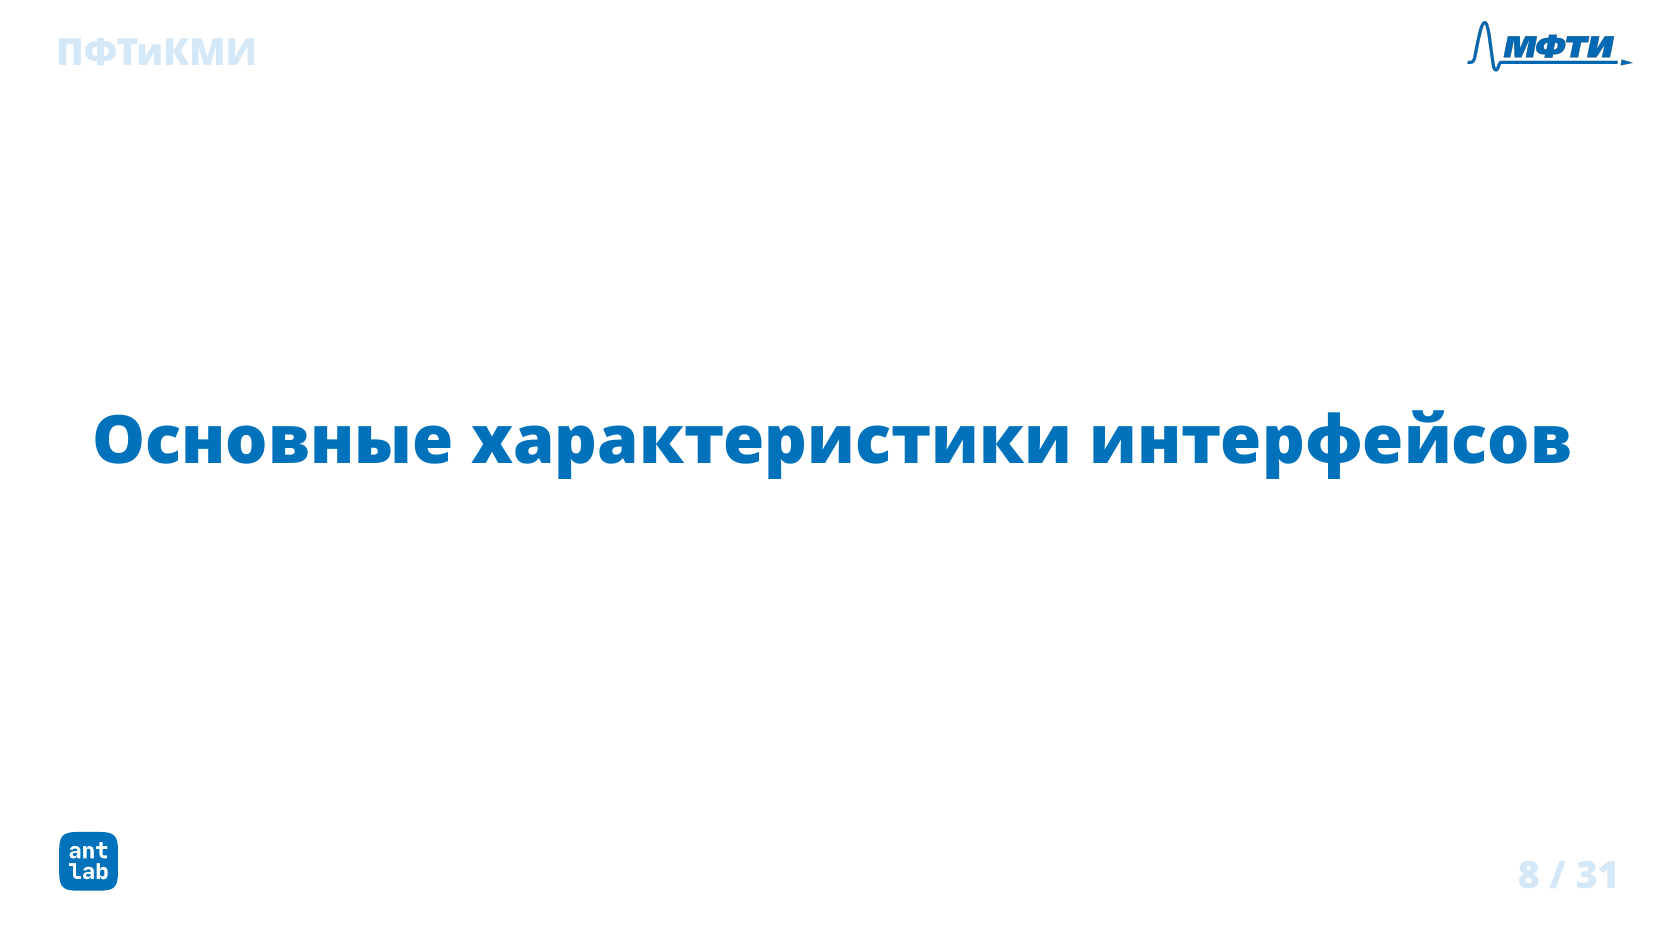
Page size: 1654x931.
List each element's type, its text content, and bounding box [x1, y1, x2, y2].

picture [1446, 0, 1654, 93]
title Основные характеристики интерфейсов [88, 342, 1577, 532]
